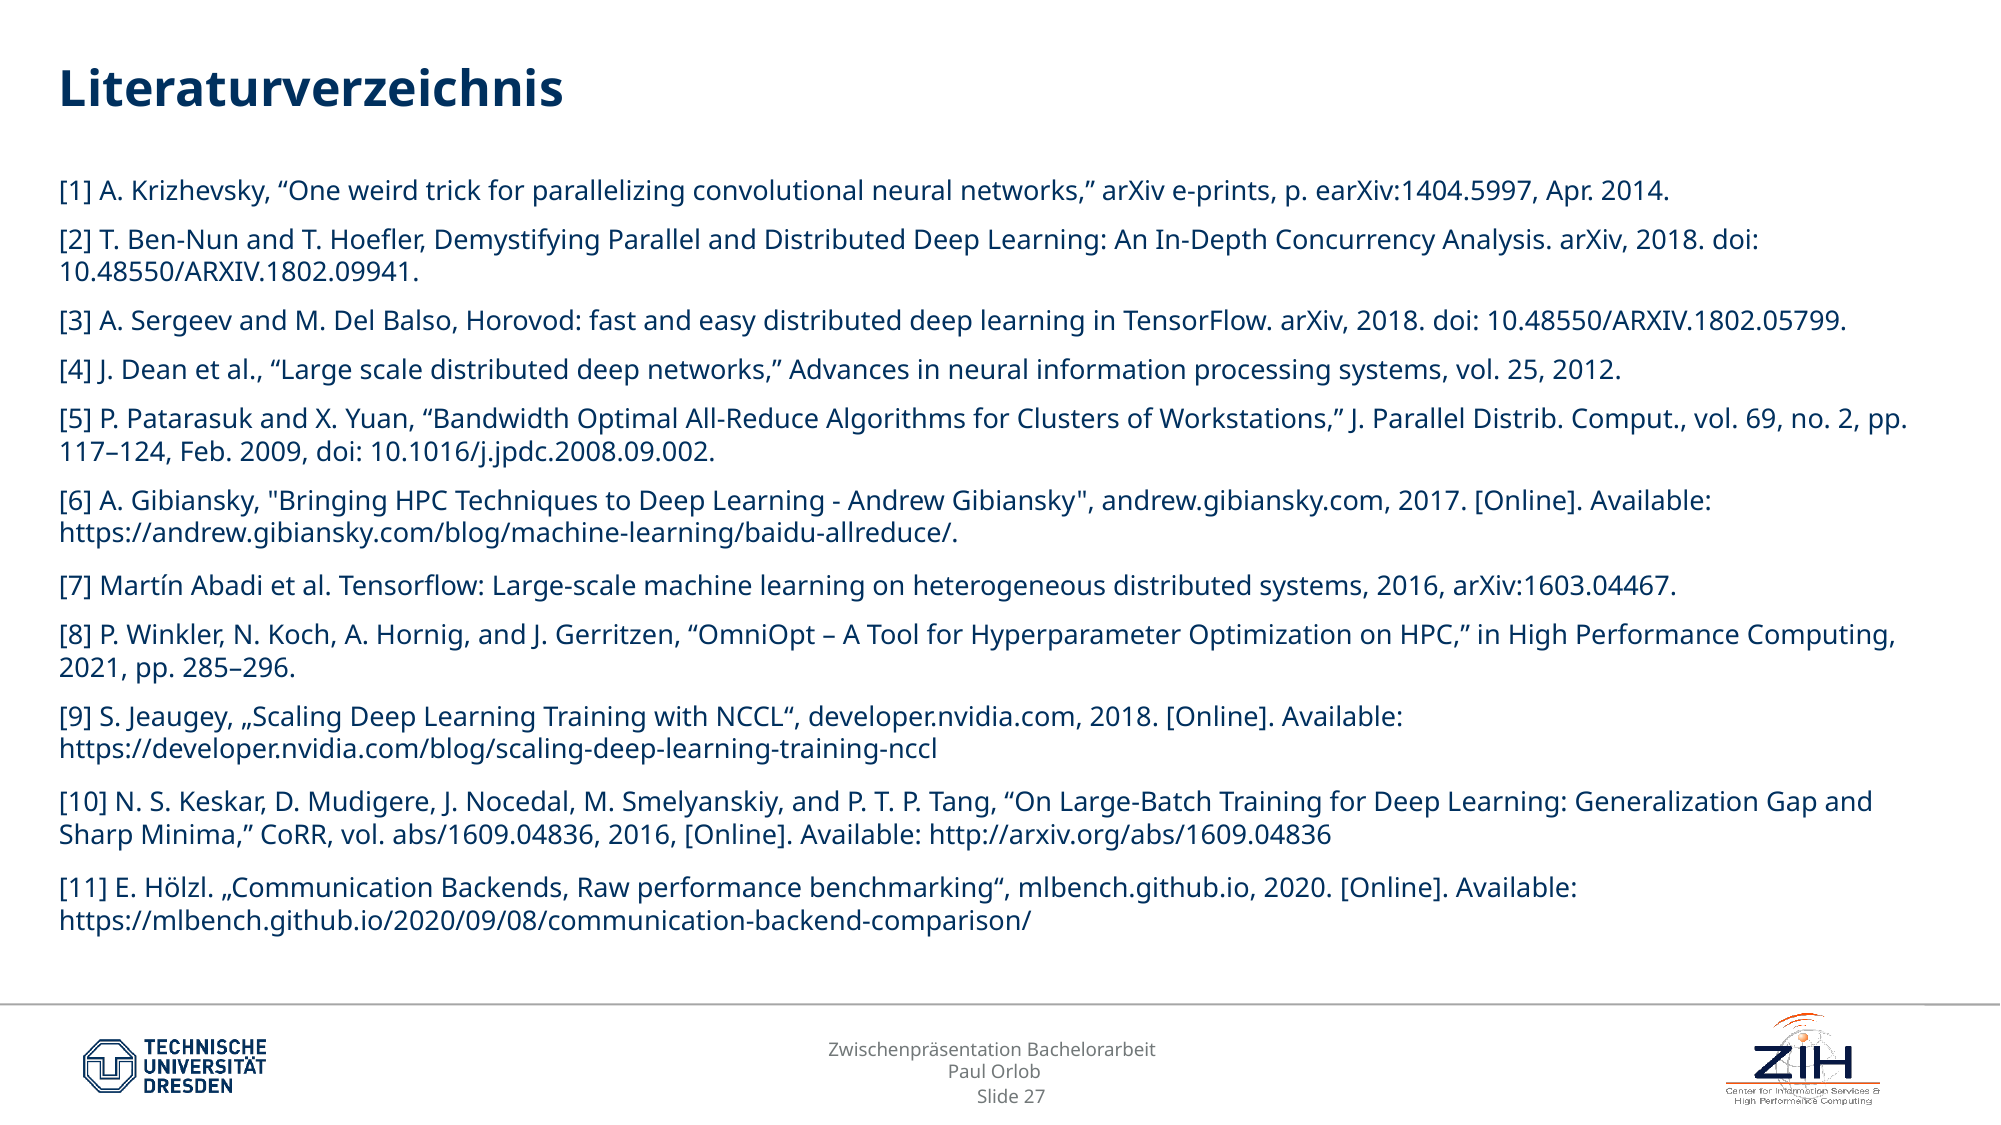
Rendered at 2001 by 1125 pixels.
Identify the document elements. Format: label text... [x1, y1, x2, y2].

picture [1726, 1013, 1880, 1105]
picture [83, 1039, 266, 1093]
title Literaturverzeichnis [59, 56, 1795, 169]
list [1] A. Krizhevsky, “One weird trick for parallelizing convolutional neural networks,” arXiv e-prints, p. earXiv:1404.5997, Apr. 2014. [2] T. Ben-Nun and T. Hoefler, Demystifying Parallel and Distributed Deep Learning: An In-Depth Concurrency Analysis. arXiv, 2018. doi: 10.48550/ARXIV.1802.09941. [3] A. Sergeev and M. Del Balso, Horovod: fast and easy distributed deep learning in TensorFlow. arXiv, 2018. doi: 10.48550/ARXIV.1802.05799. [4] J. Dean et al., “Large scale distributed deep networks,” Advances in neural information processing systems, vol. 25, 2012. [5] P. Patarasuk and X. Yuan, “Bandwidth Optimal All-Reduce Algorithms for Clusters of Workstations,” J. Parallel Distrib. Comput., vol. 69, no. 2, pp. 117–124, Feb. 2009, doi: 10.1016/j.jpdc.2008.09.002. [6] A. Gibiansky, "Bringing HPC Techniques to Deep Learning - Andrew Gibiansky", andrew.gibiansky.com, 2017. [Online]. Available: https://andrew.gibiansky.com/blog/machine-learning/baidu-allreduce/. [7] Martín Abadi et al. Tensorflow: Large-scale machine learning on heterogeneous distributed systems, 2016, arXiv:1603.04467. [8] P. Winkler, N. Koch, A. Hornig, and J. Gerritzen, “OmniOpt – A Tool for Hyperparameter Optimization on HPC,” in High Performance Computing, 2021, pp. 285–296. [9] S. Jeaugey, „Scaling Deep Learning Training with NCCL“, developer.nvidia.com, 2018. [Online]. Available: https://developer.nvidia.com/blog/scaling-deep-learning-training-nccl [10] N. S. Keskar, D. Mudigere, J. Nocedal, M. Smelyanskiy, and P. T. P. Tang, “On Large-Batch Training for Deep Learning: Generalization Gap and Sharp Minima,” CoRR, vol. abs/1609.04836, 2016, [Online]. Available: http://arxiv.org/abs/1609.04836 [11] E. Hölzl. „Communication Backends, Raw performance benchmarking“, mlbench.github.io, 2020. [Online]. Available: https://mlbench.github.io/2020/09/08/communication-backend-comparison/ [59, 173, 1949, 975]
